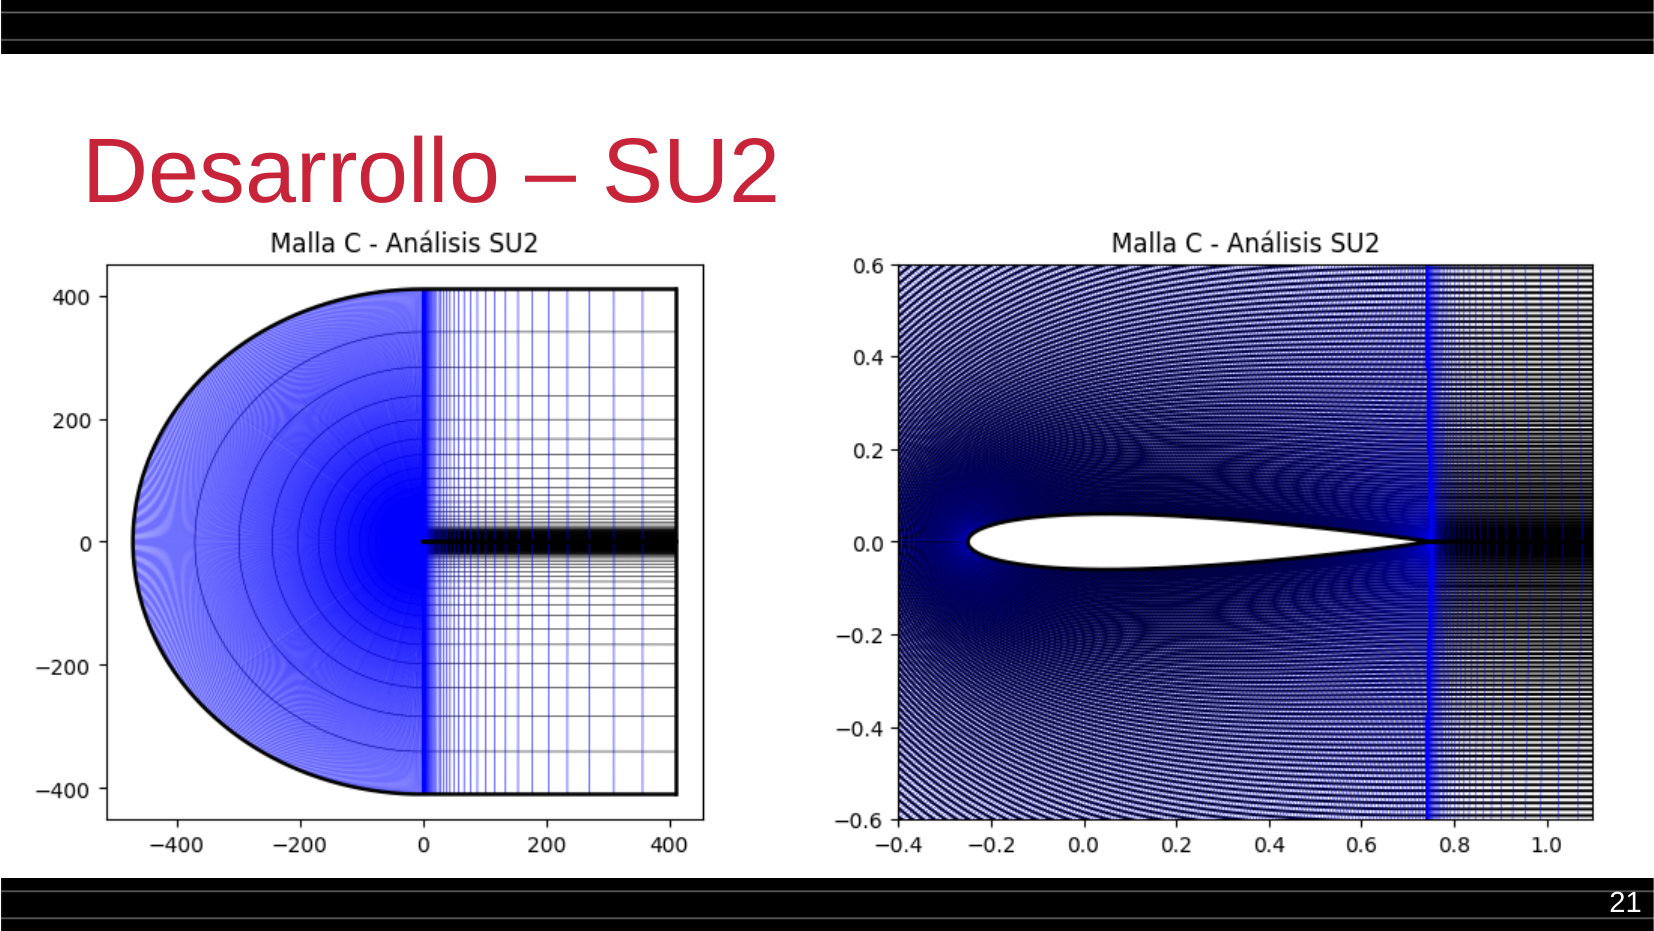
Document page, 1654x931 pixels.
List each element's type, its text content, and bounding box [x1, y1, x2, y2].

picture [27, 224, 709, 863]
title Desarrollo – SU2 [82, 92, 1571, 249]
picture [1, 878, 1654, 931]
picture [1, 0, 1654, 54]
picture [826, 224, 1600, 863]
